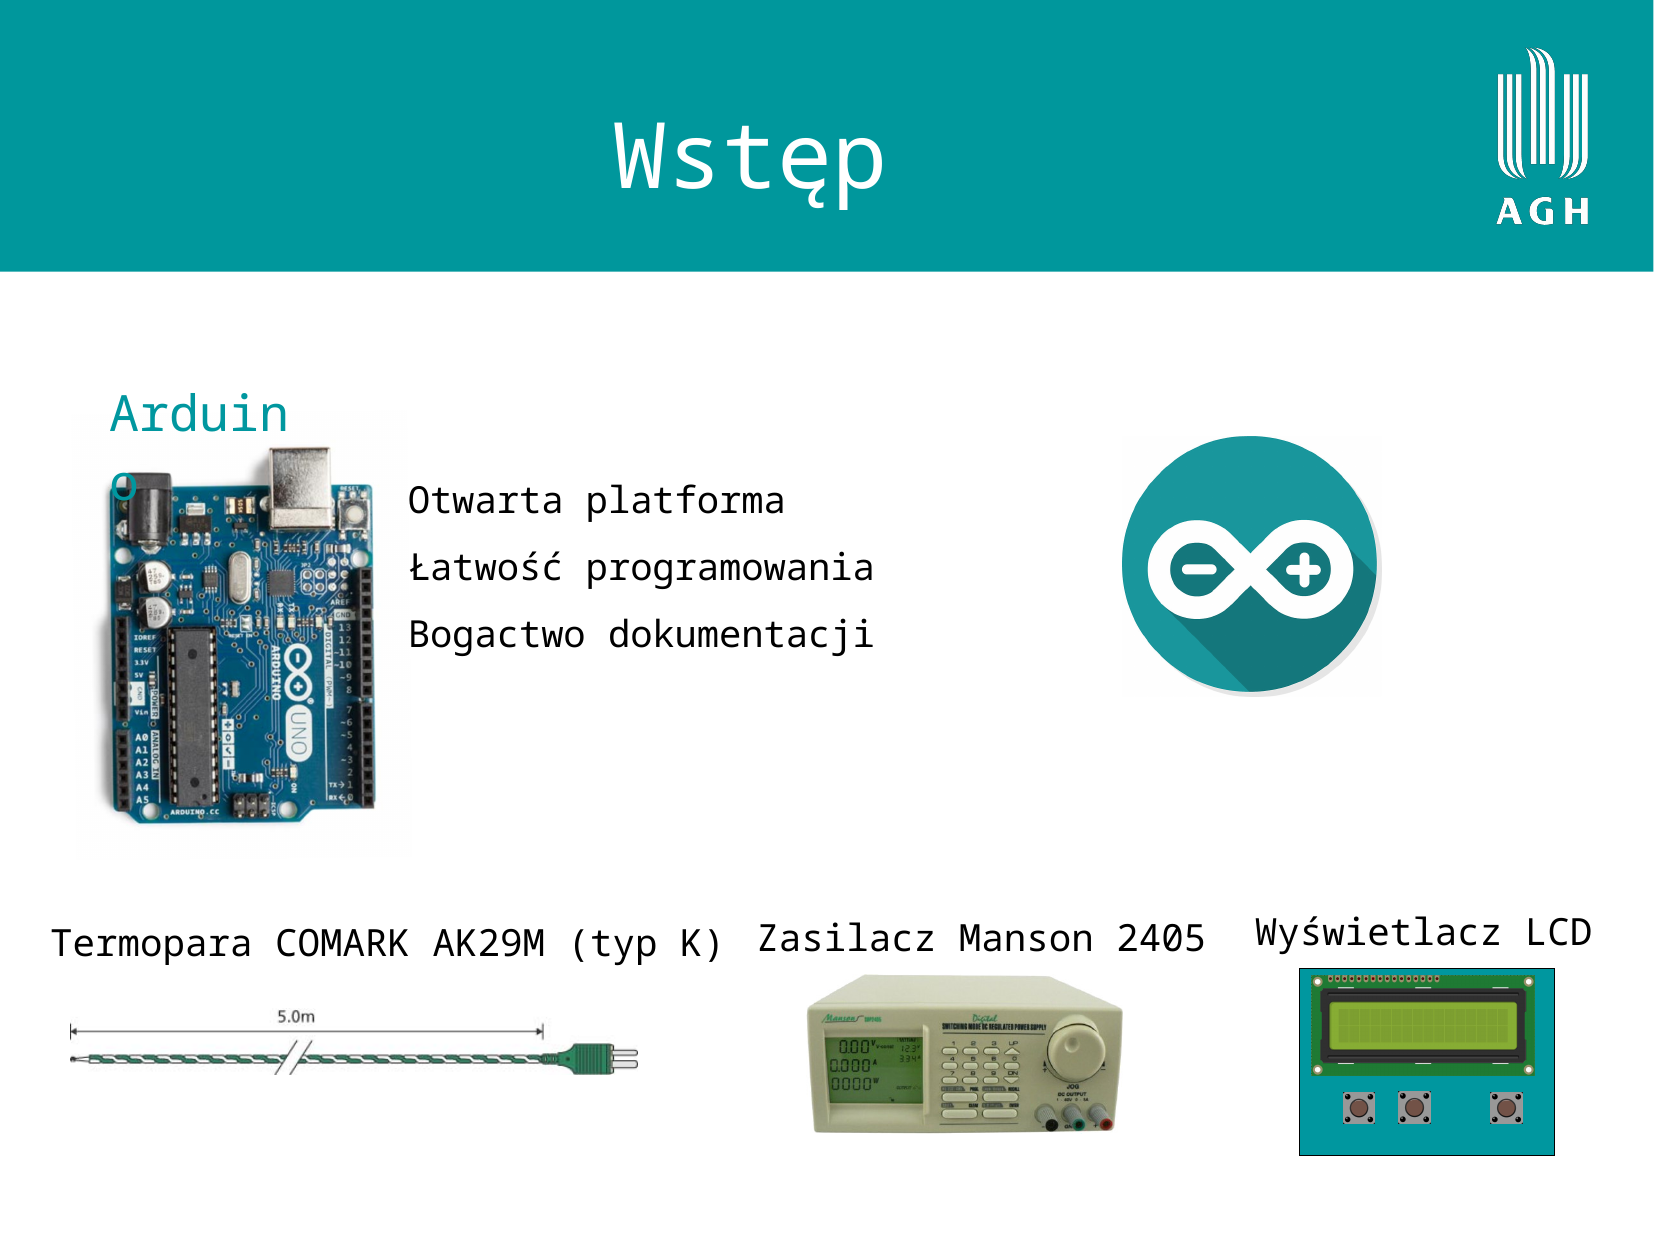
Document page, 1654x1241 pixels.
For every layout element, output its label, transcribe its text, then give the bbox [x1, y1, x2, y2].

picture [806, 974, 1123, 1134]
picture [1122, 436, 1382, 697]
title Wstęp [82, 49, 1418, 257]
list Otwarta platforma Łatwość programowania Bogactwo dokumentacji [408, 406, 886, 816]
text_box [1299, 968, 1555, 1156]
picture [1490, 1092, 1523, 1124]
picture [1343, 1092, 1375, 1124]
text_box Arduino [94, 370, 319, 445]
picture [71, 410, 412, 861]
picture [1496, 47, 1588, 225]
picture [70, 1008, 638, 1075]
picture [1311, 975, 1535, 1077]
text_box Termopara COMARK AK29M (typ K) [35, 909, 681, 969]
picture [1398, 1091, 1431, 1124]
text_box Zasilacz Manson 2405 [741, 903, 1182, 963]
text_box Wyświetlacz LCD [1240, 897, 1578, 957]
